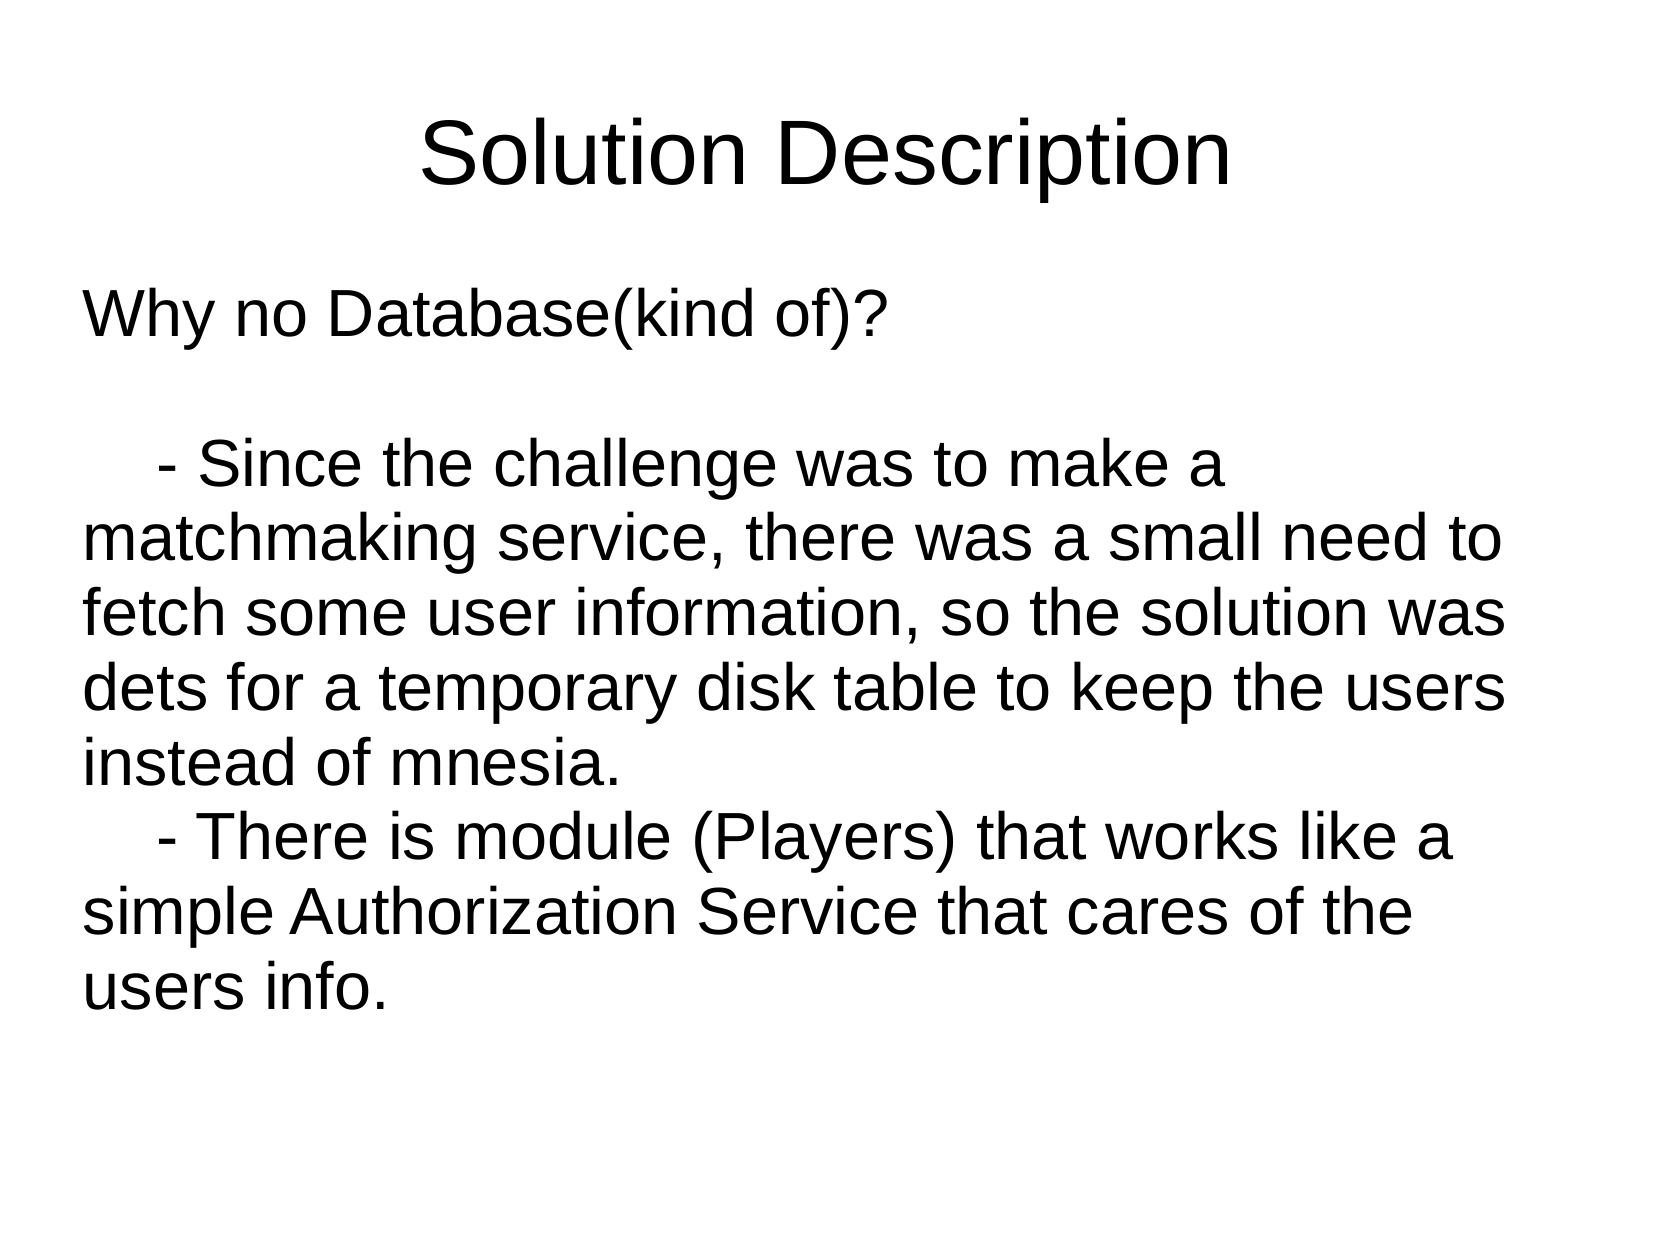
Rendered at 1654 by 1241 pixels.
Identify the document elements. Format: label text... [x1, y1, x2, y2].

subtitle Why no Database(kind of)? - Since the challenge was to make a matchmaking service, there was a small need to fetch some user information, so the solution was dets for a temporary disk table to keep the users instead of mnesia. - There is module (Players) that works like a simple Authorization Service that cares of the users info. [82, 275, 1571, 1024]
title Solution Description [82, 49, 1571, 257]
